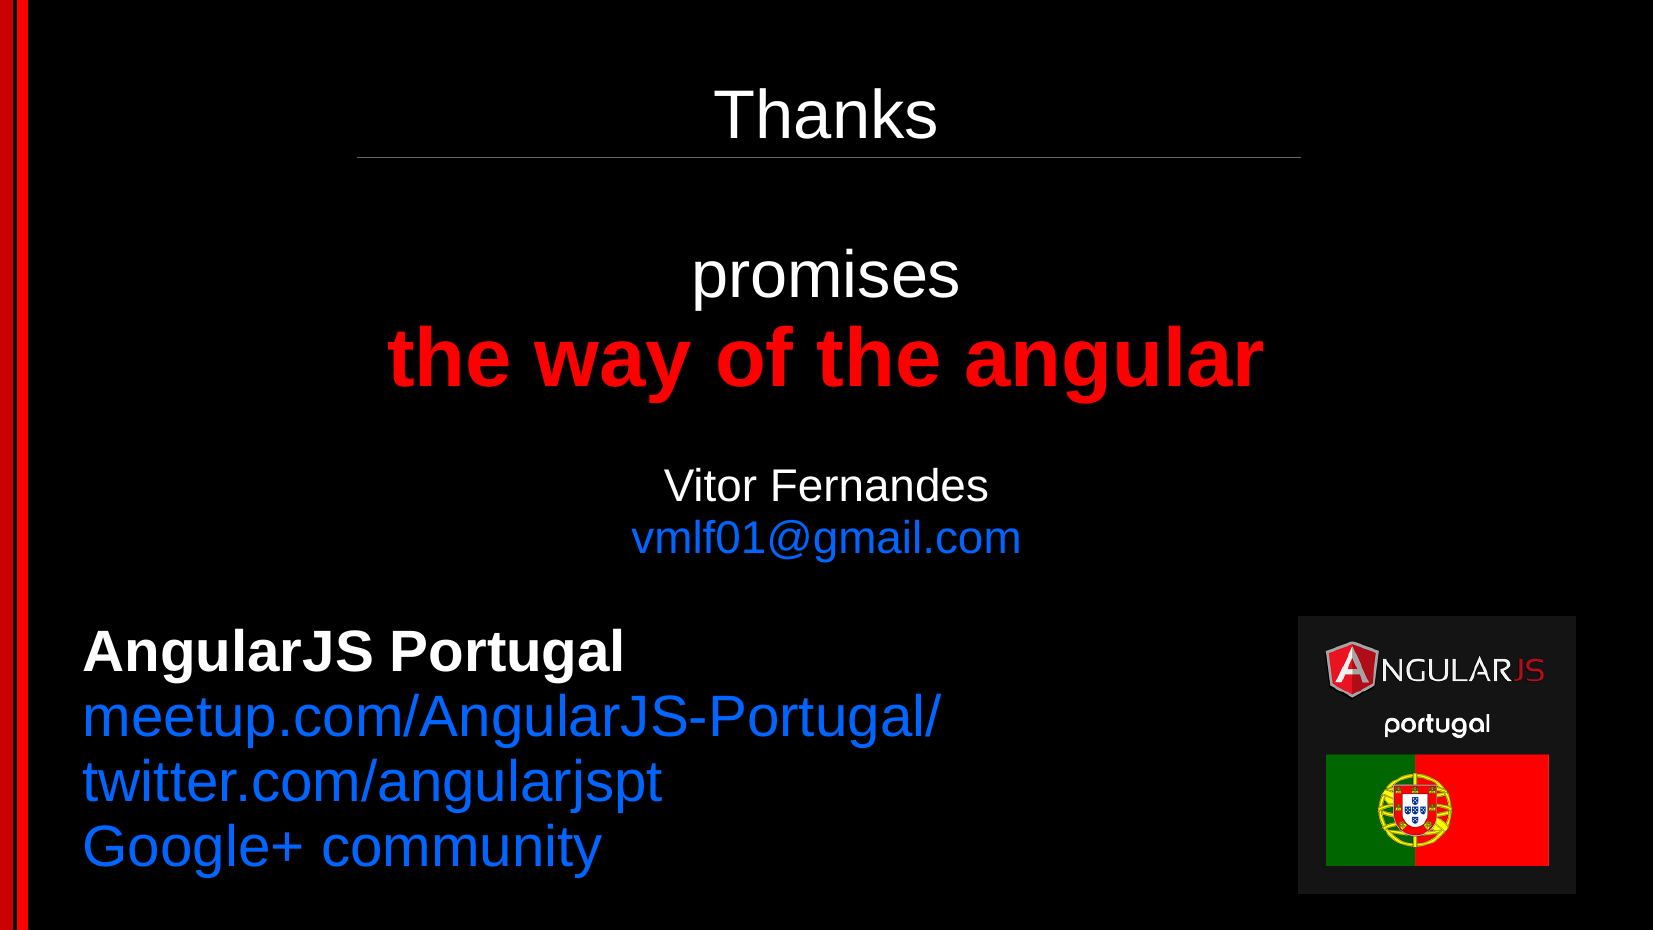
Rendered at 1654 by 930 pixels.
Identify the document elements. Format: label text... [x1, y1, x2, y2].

subtitle promises the way of the angular Vitor Fernandes vmlf01@gmail.com AngularJS Portugal meetup.com/AngularJS-Portugal/ twitter.com/angularjspt Google+ community [82, 235, 1571, 880]
picture [1298, 616, 1576, 894]
title Thanks [82, 36, 1571, 193]
